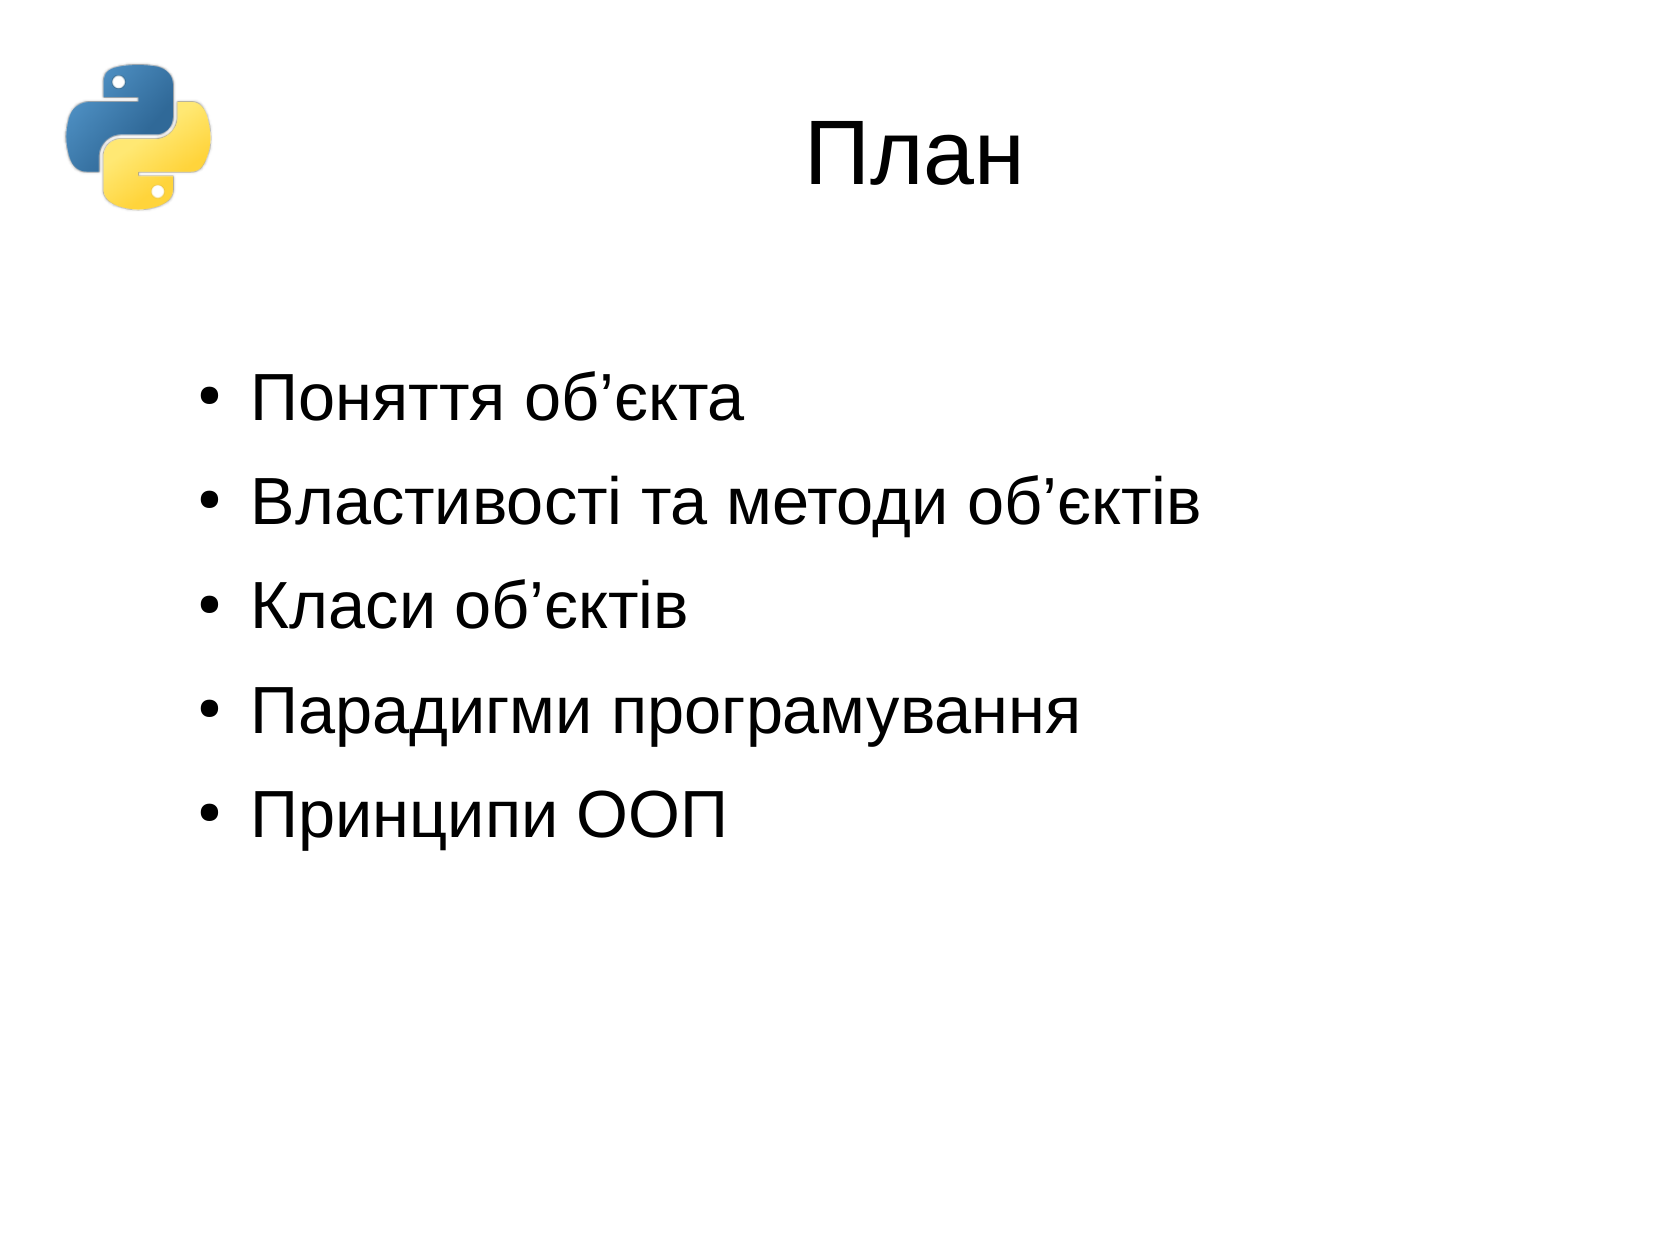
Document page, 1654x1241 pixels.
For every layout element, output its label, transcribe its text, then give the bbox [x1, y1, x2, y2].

list Поняття об’єкта Властивості та методи об’єктів Класи об’єктів Парадигми програмування Принципи ООП [180, 360, 1516, 976]
title План [270, 49, 1561, 257]
picture [33, 32, 244, 244]
